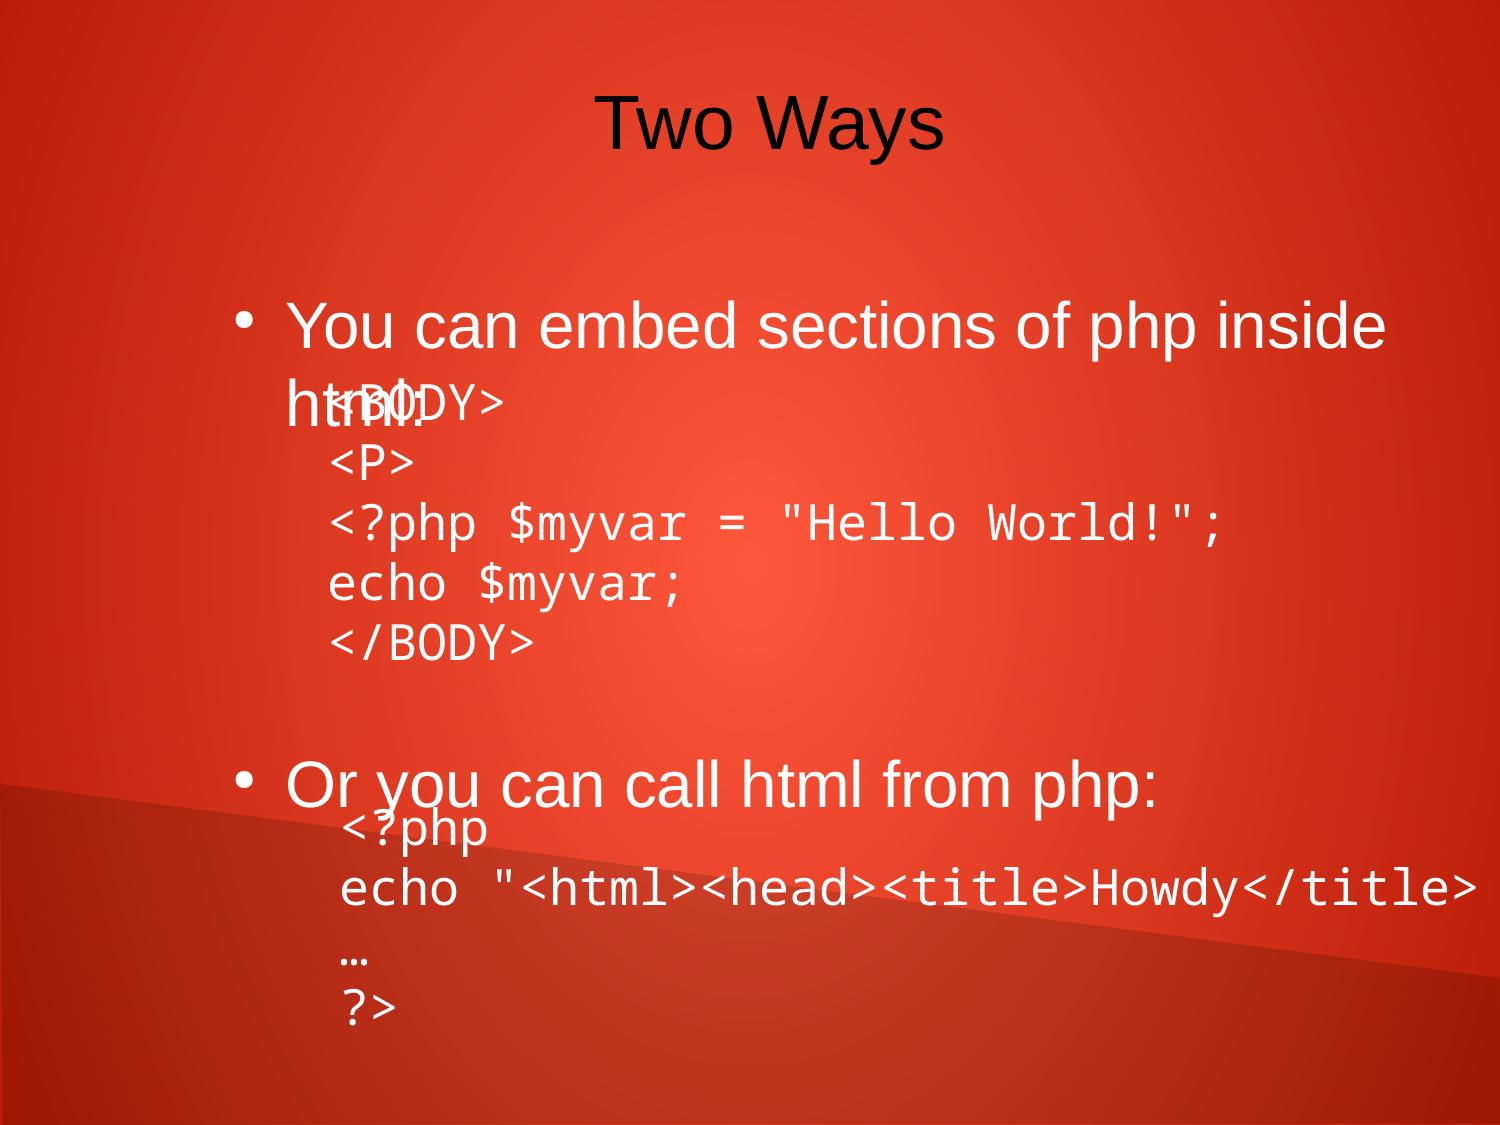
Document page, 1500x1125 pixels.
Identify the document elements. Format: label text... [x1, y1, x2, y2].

title Two Ways [24, 24, 1488, 213]
text_box <BODY> <P> <?php $myvar = "Hello World!"; echo $myvar; </BODY> [312, 362, 1273, 678]
text_box <?php echo "<html><head><title>Howdy</title> … ?> [324, 787, 1495, 1043]
list You can embed sections of php inside html: Or you can call html from php: [200, 275, 1476, 1026]
